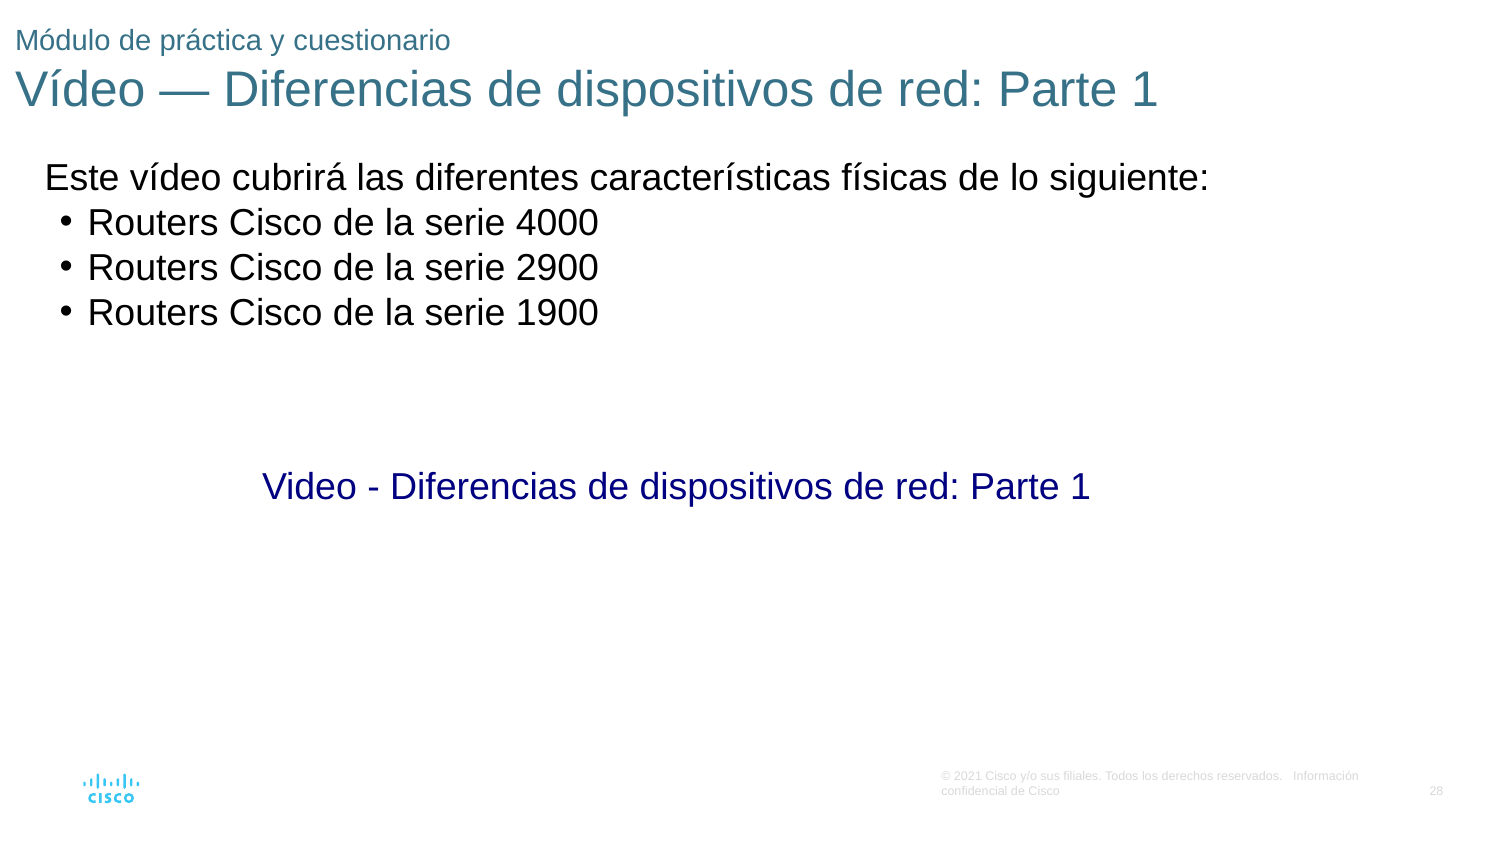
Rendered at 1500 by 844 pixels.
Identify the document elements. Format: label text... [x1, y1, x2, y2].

title Módulo de práctica y cuestionario Vídeo — Diferencias de dispositivos de red: Parte 1 [0, 6, 1500, 131]
text_box Video - Diferencias de dispositivos de red: Parte 1 [247, 457, 1300, 533]
list Este vídeo cubrirá las diferentes características físicas de lo siguiente: Routers Cisco de la serie 4000 Routers Cisco de la serie 2900 Routers Cisco de la serie 1900 [29, 145, 1482, 827]
